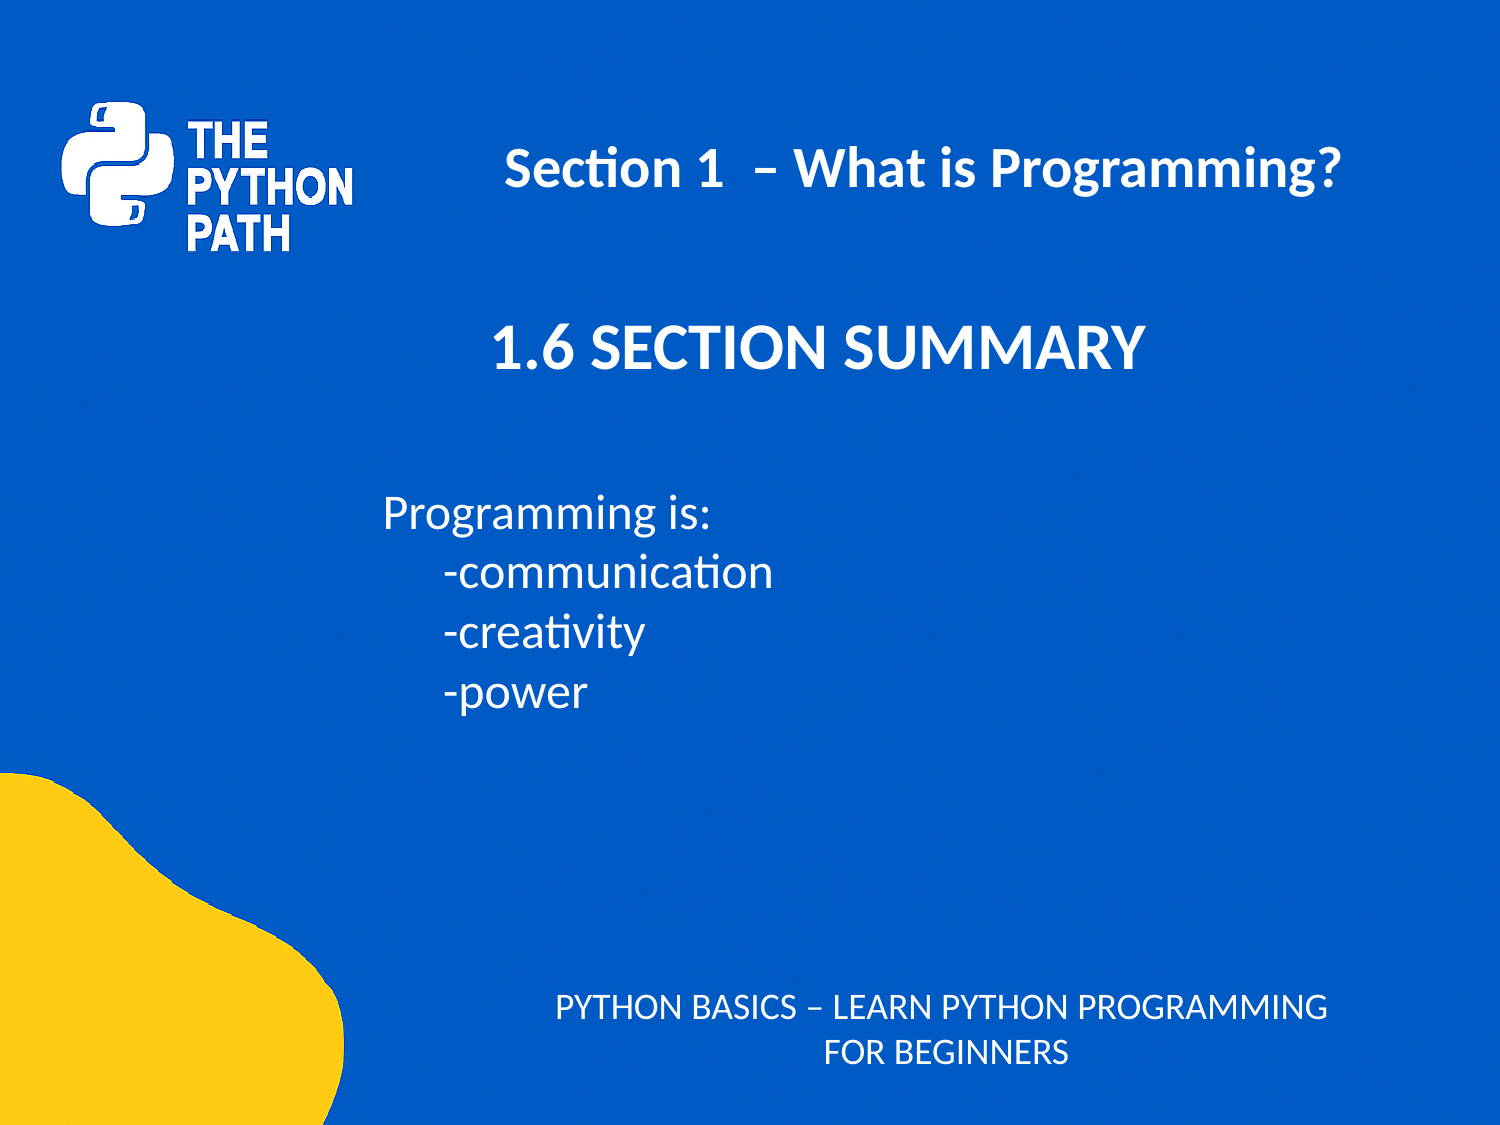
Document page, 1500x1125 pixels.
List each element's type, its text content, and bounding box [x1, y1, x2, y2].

text_box 1.6 SECTION SUMMARY [475, 295, 1162, 390]
picture [0, 0, 1500, 1125]
text_box -communication -creativity -power [428, 530, 789, 726]
text_box PYTHON BASICS – LEARN PYTHON PROGRAMMING FOR BEGINNERS [540, 974, 1345, 1080]
text_box Programming is: [367, 472, 739, 548]
text_box Section 1 – What is Programming? [490, 121, 1359, 207]
